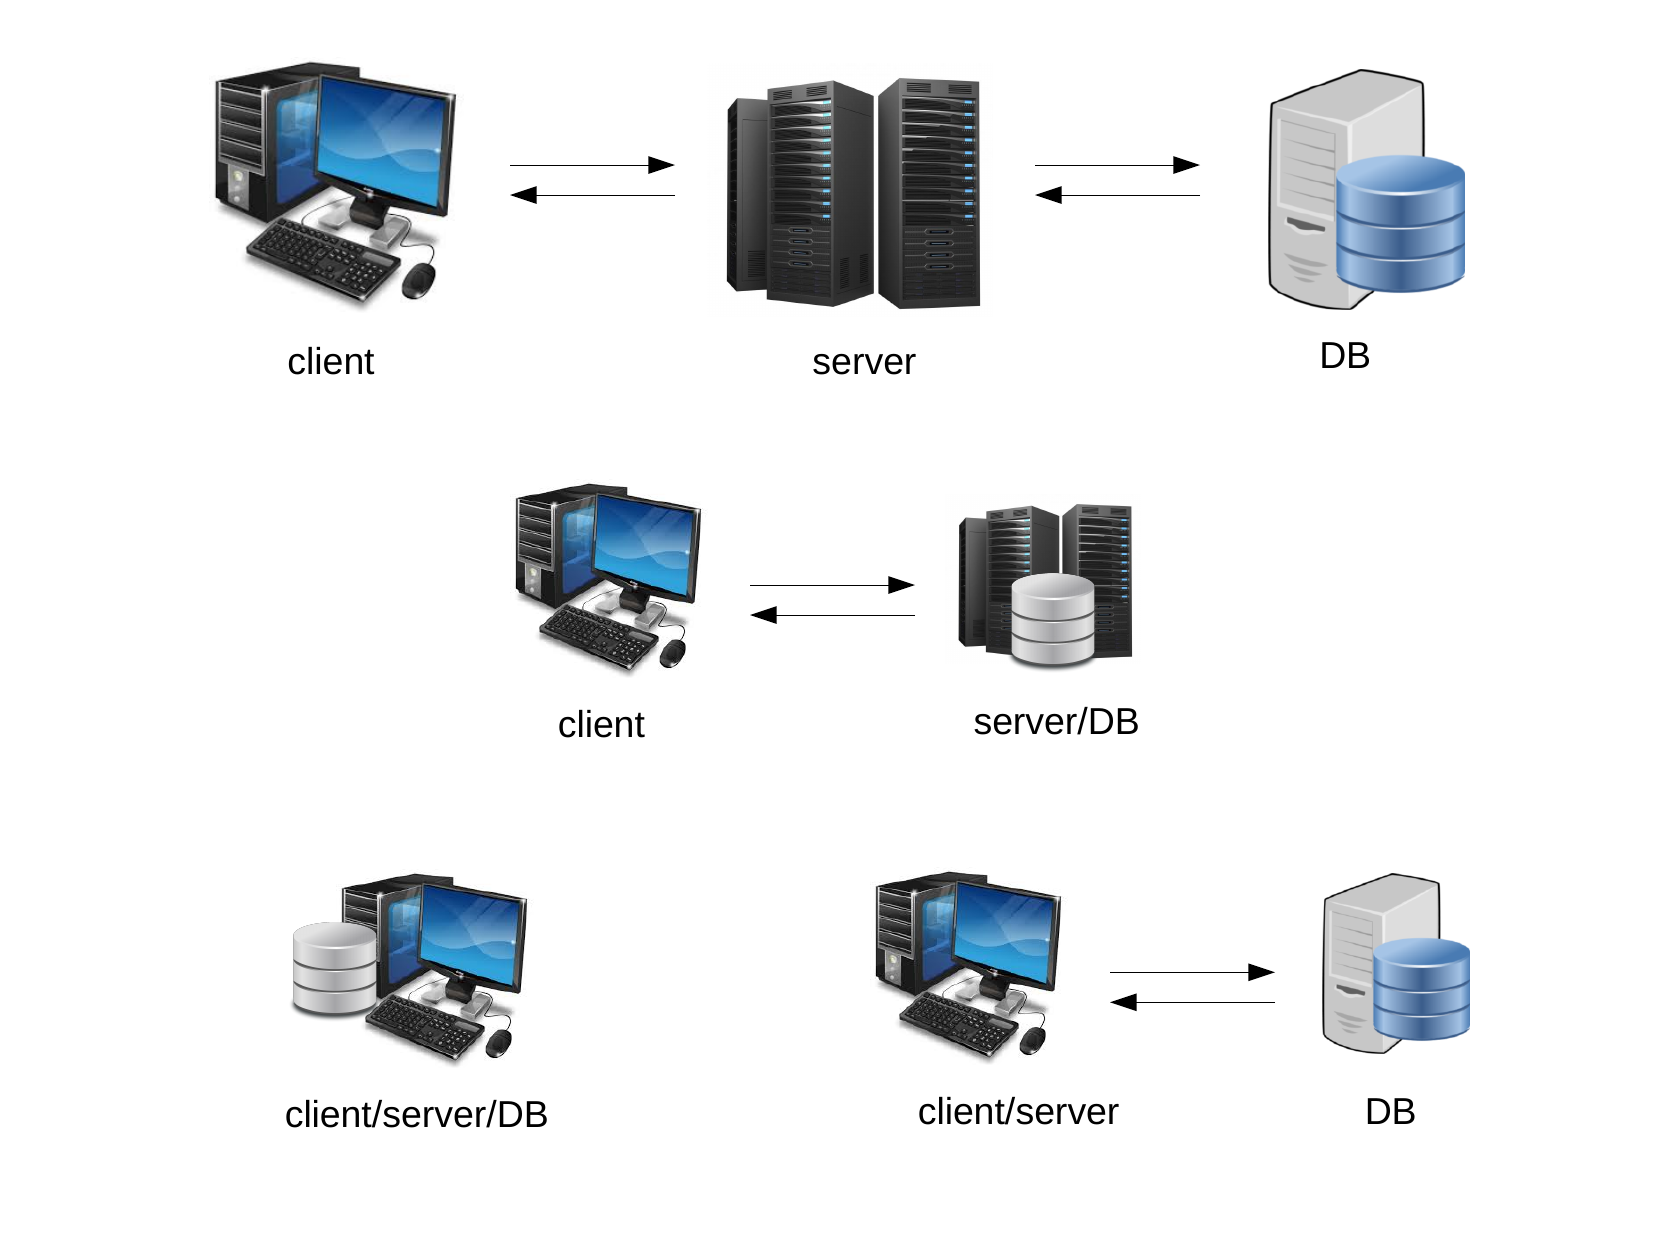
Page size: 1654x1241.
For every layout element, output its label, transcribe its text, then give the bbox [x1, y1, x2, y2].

text_box server [797, 333, 932, 391]
picture [870, 867, 1068, 1066]
text_box server/DB [958, 693, 1156, 751]
picture [288, 869, 534, 1068]
text_box client [543, 695, 661, 753]
picture [1245, 69, 1486, 310]
text_box client [272, 333, 390, 391]
text_box DB [1350, 1083, 1432, 1141]
picture [209, 57, 465, 313]
picture [1305, 873, 1486, 1054]
picture [707, 63, 993, 317]
text_box DB [1304, 327, 1387, 385]
picture [945, 494, 1141, 674]
text_box client/server [903, 1083, 1135, 1141]
picture [510, 479, 708, 678]
text_box client/server/DB [270, 1085, 564, 1143]
